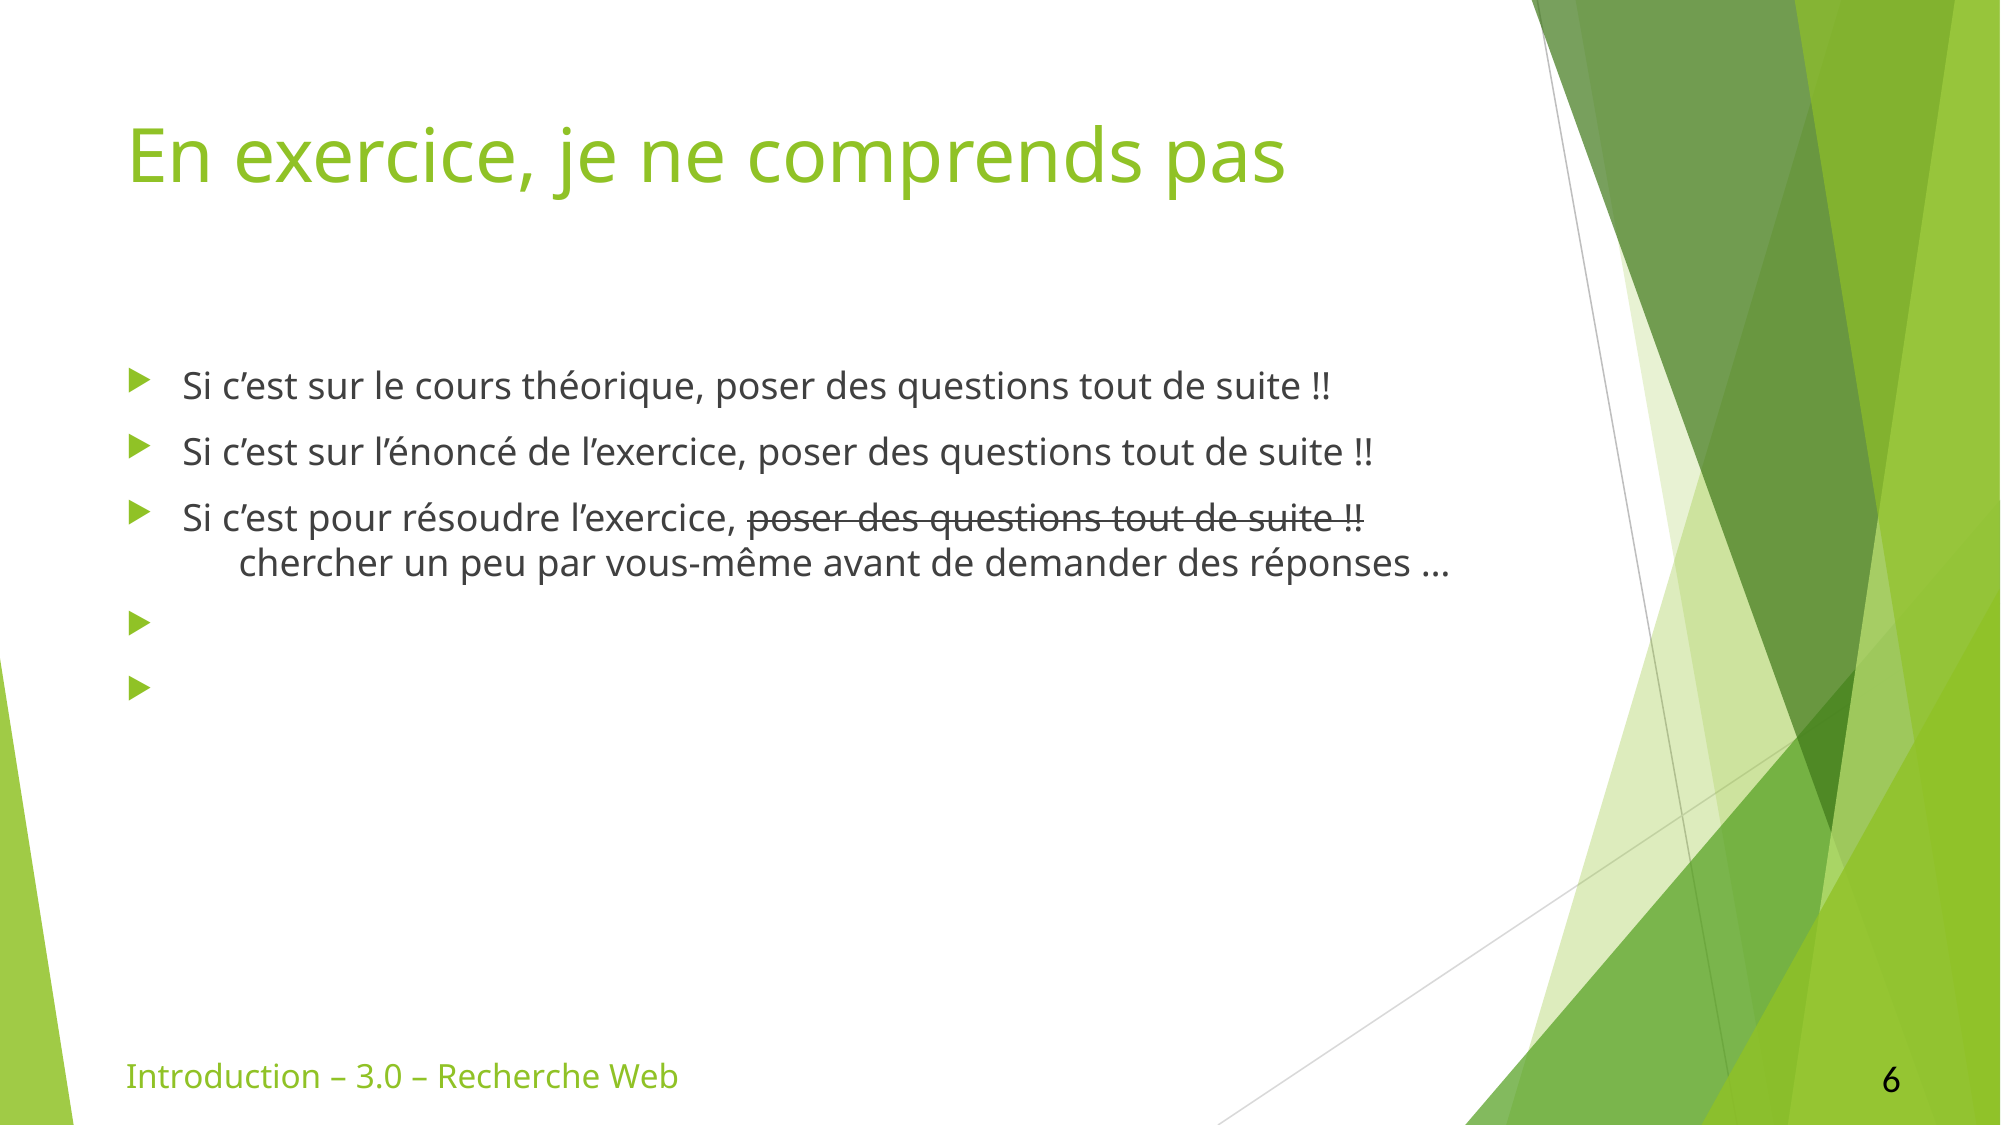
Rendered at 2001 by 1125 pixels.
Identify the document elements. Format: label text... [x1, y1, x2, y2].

text_box 5 [1866, 1047, 1979, 1108]
title En exercice, je ne comprends pas [111, 99, 1522, 317]
text_box Introduction – 3.0 – Recherche Web [111, 1047, 1094, 1109]
list Si c’est sur le cours théorique, poser des questions tout de suite !! Si c’est sur l’énoncé de l’exercice, poser des questions tout de suite !! Si c’est pour résoudre l’exercice, poser des questions tout de suite !! chercher un peu par vous-même avant de demander des réponses … [111, 354, 1522, 992]
